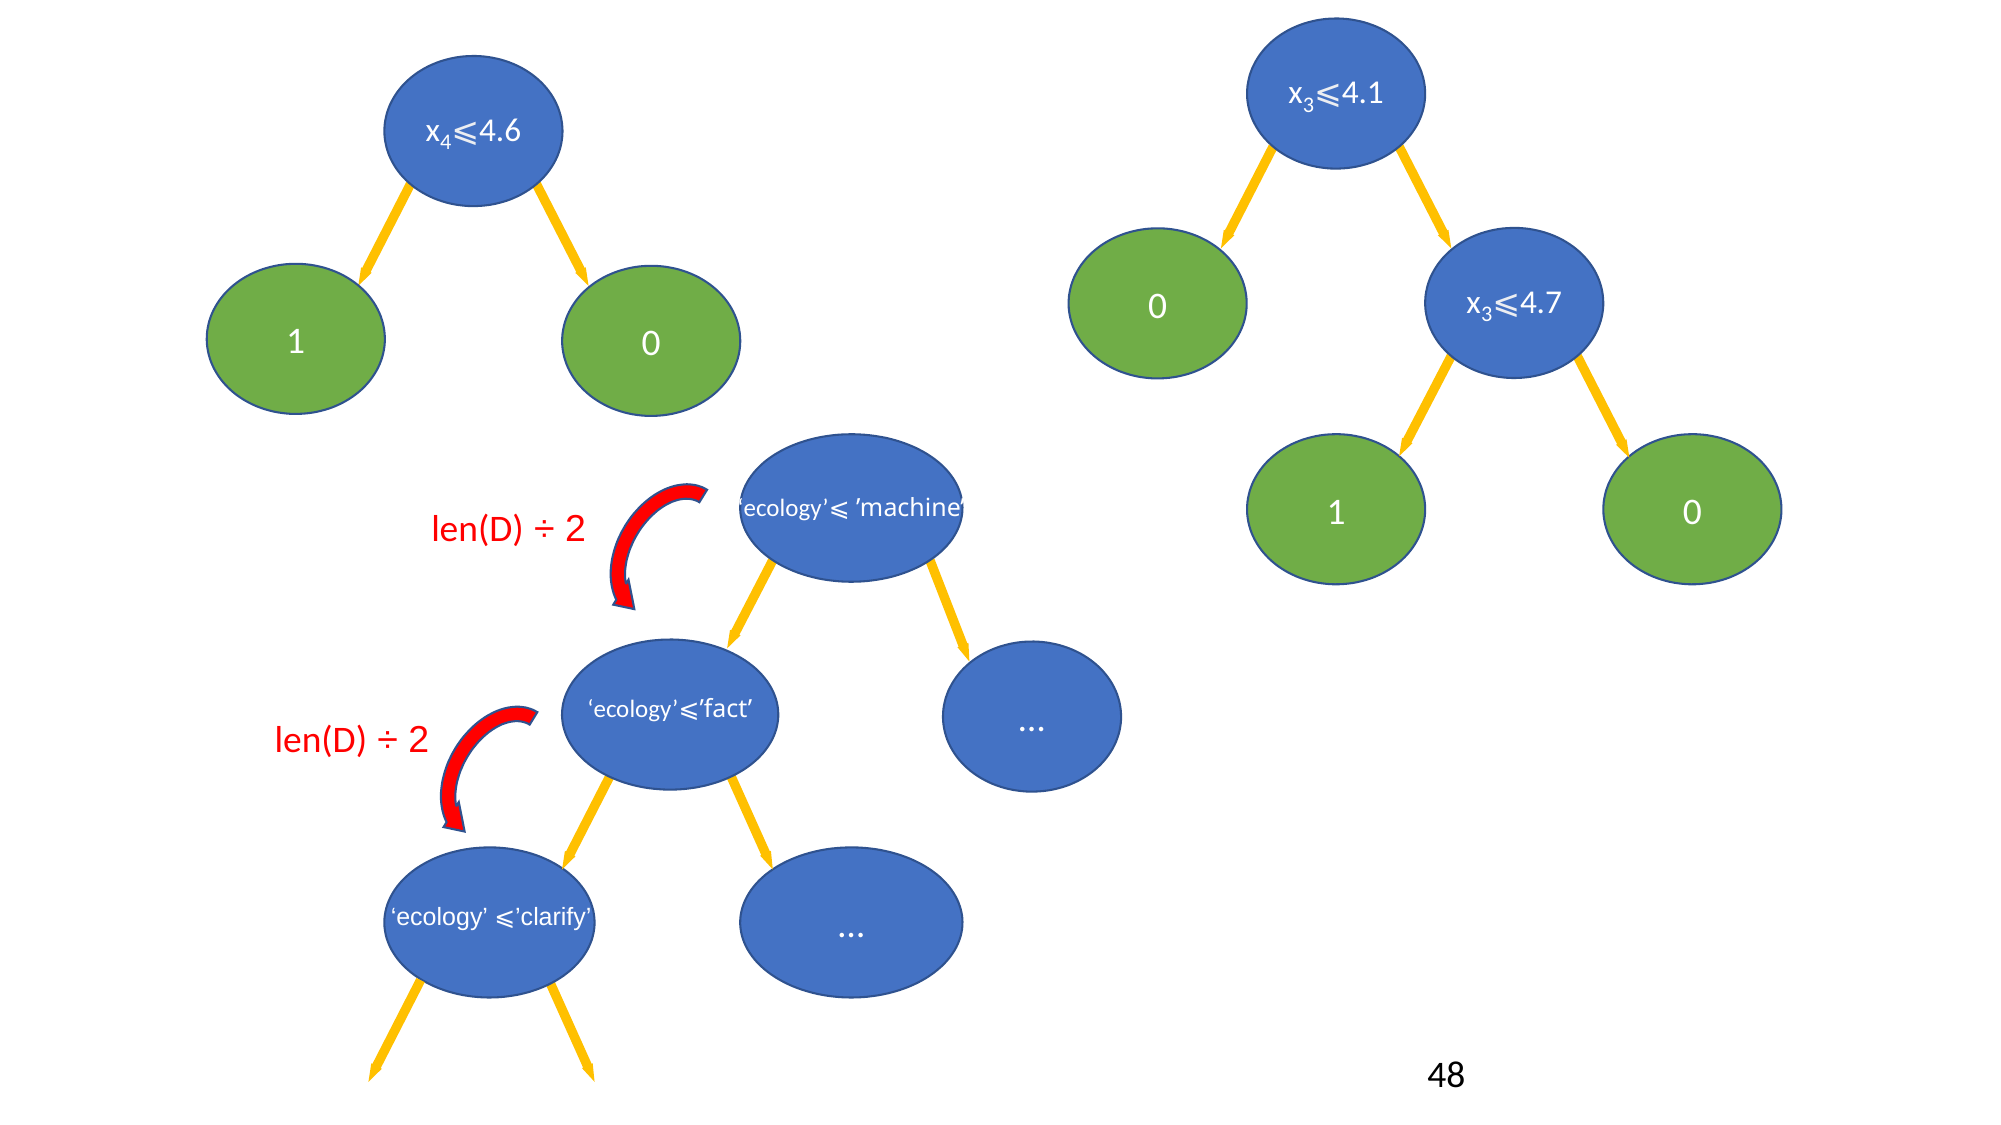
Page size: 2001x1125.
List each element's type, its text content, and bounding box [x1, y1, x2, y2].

text_box [610, 484, 708, 610]
text_box len(D) ÷ 2 [259, 707, 454, 768]
text_box ‘ecology’⩽’fact’ [558, 685, 782, 731]
text_box 0 [1068, 228, 1247, 379]
text_box 0 [1603, 434, 1782, 585]
text_box … [942, 641, 1122, 792]
text_box [386, 939, 592, 998]
text_box ‘ecology’⩽ ’machine’ [721, 484, 988, 530]
text_box x3⩽4.1 [1247, 18, 1426, 169]
text_box [746, 434, 957, 484]
text_box 1 [206, 263, 385, 414]
text_box [392, 847, 587, 893]
text_box len(D) ÷ 2 [416, 496, 611, 558]
text_box ‘ecology’ ⩽’clarify’ [368, 893, 615, 939]
text_box 0 [562, 265, 741, 416]
text_box x3⩽4.7 [1425, 227, 1604, 379]
text_box x4⩽4.6 [384, 55, 563, 207]
text_box [564, 731, 776, 790]
text_box 1 [1247, 434, 1426, 585]
text_box [745, 530, 958, 582]
text_box [440, 706, 538, 832]
text_box … [740, 847, 963, 998]
text_box [1412, 1042, 1863, 1103]
text_box [570, 639, 770, 685]
